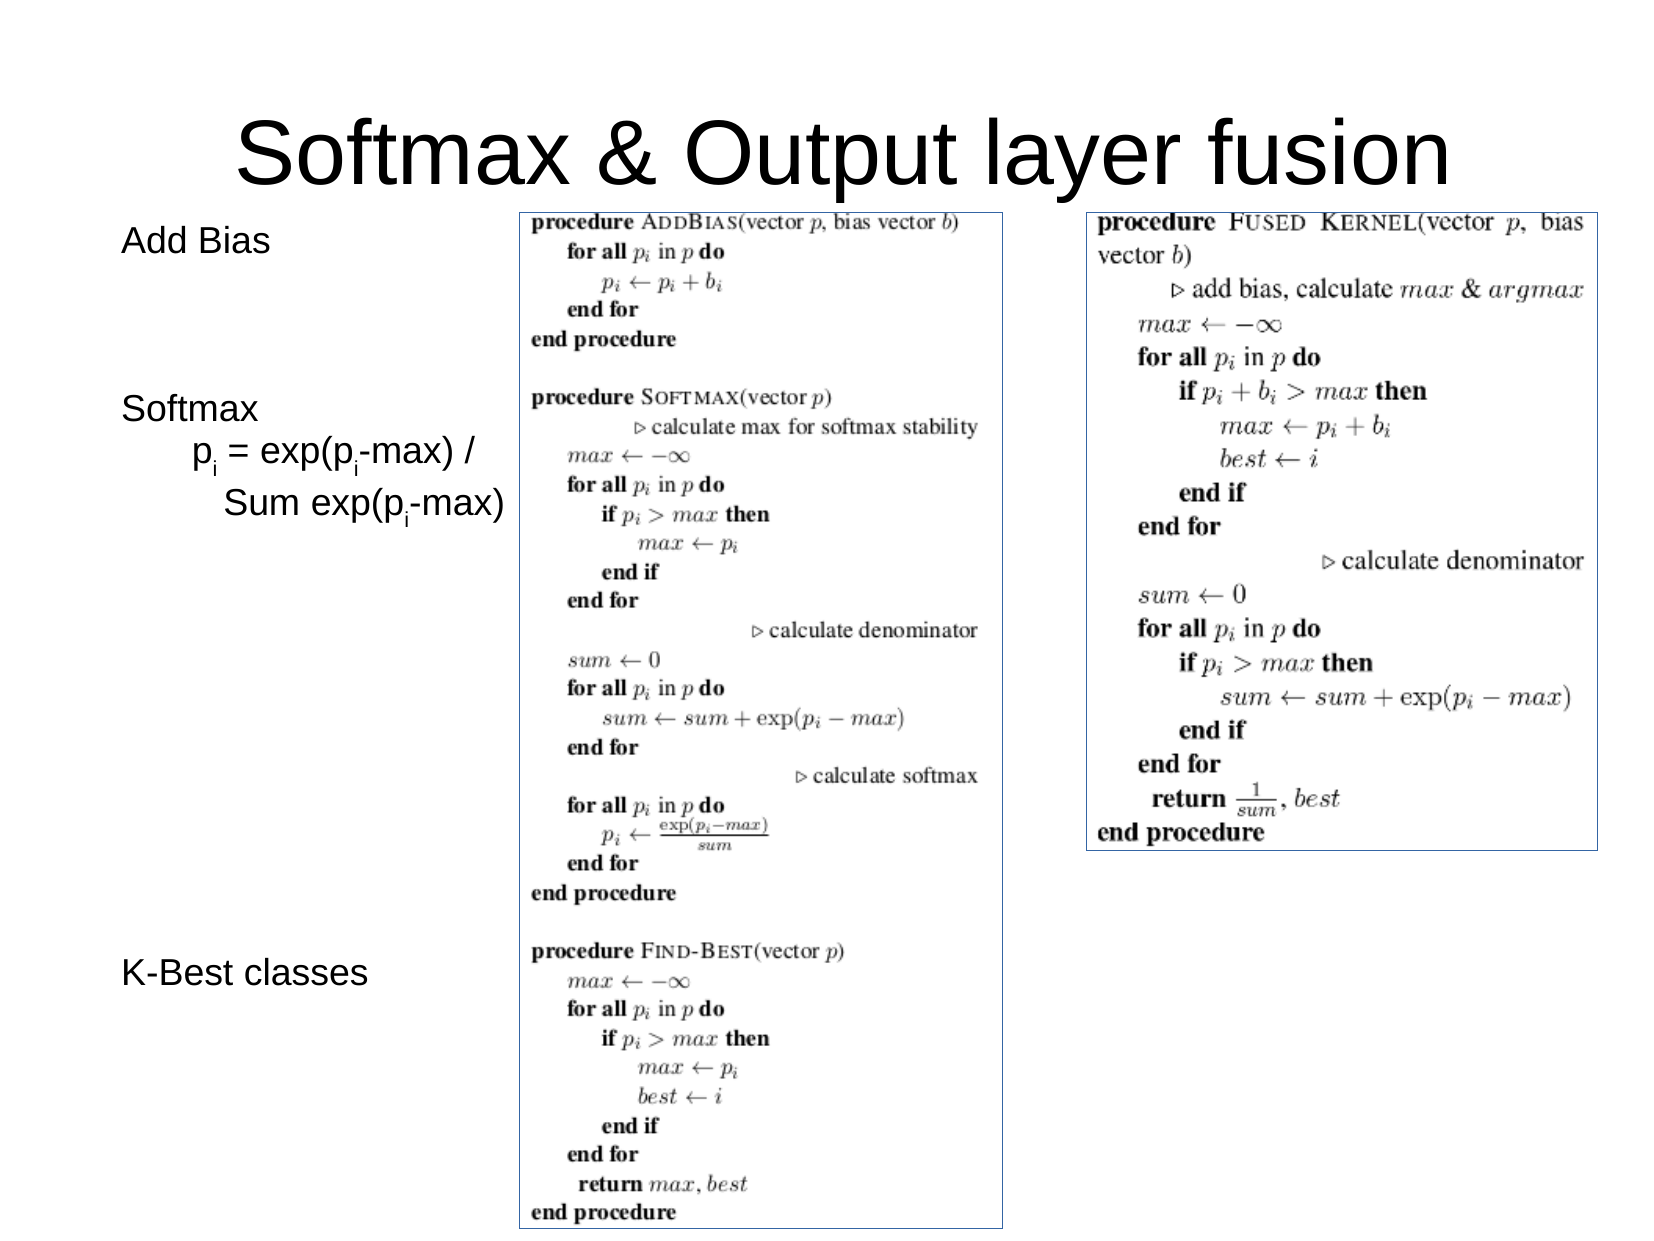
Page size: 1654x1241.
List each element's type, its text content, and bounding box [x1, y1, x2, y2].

text_box Add Bias Softmax pi = exp(pi-max) / Sum exp(pi-max) K-Best classes [106, 212, 556, 1128]
picture [519, 212, 1003, 1229]
title Softmax & Output layer fusion [82, 49, 1571, 257]
picture [1086, 212, 1598, 851]
